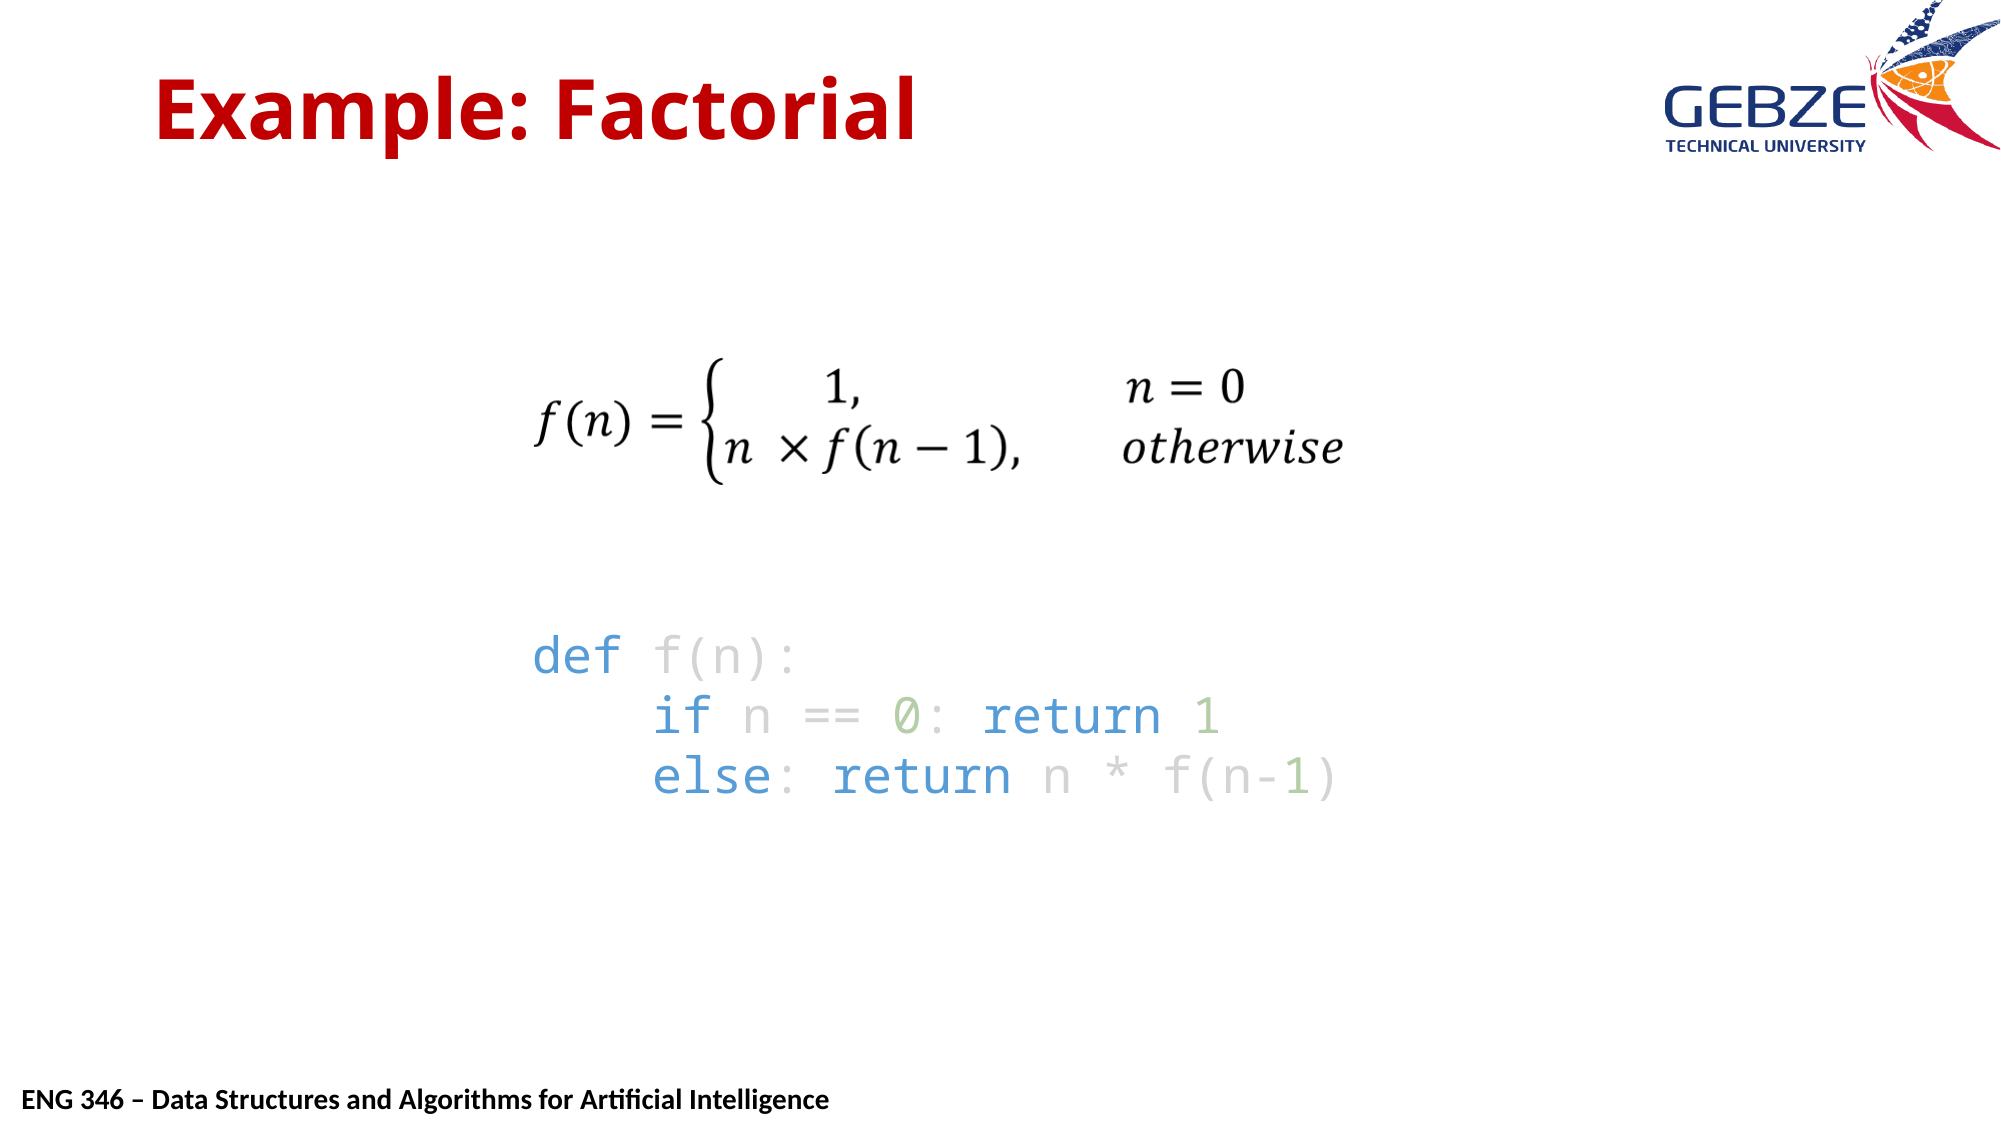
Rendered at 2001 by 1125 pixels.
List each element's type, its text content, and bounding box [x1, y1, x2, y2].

title Example: Factorial [137, 59, 1863, 166]
text_box def f(n): if n == 0: return 1 else: return n * f(n-1) [517, 615, 1599, 811]
text_box [517, 351, 1362, 486]
picture [1665, 0, 2001, 152]
